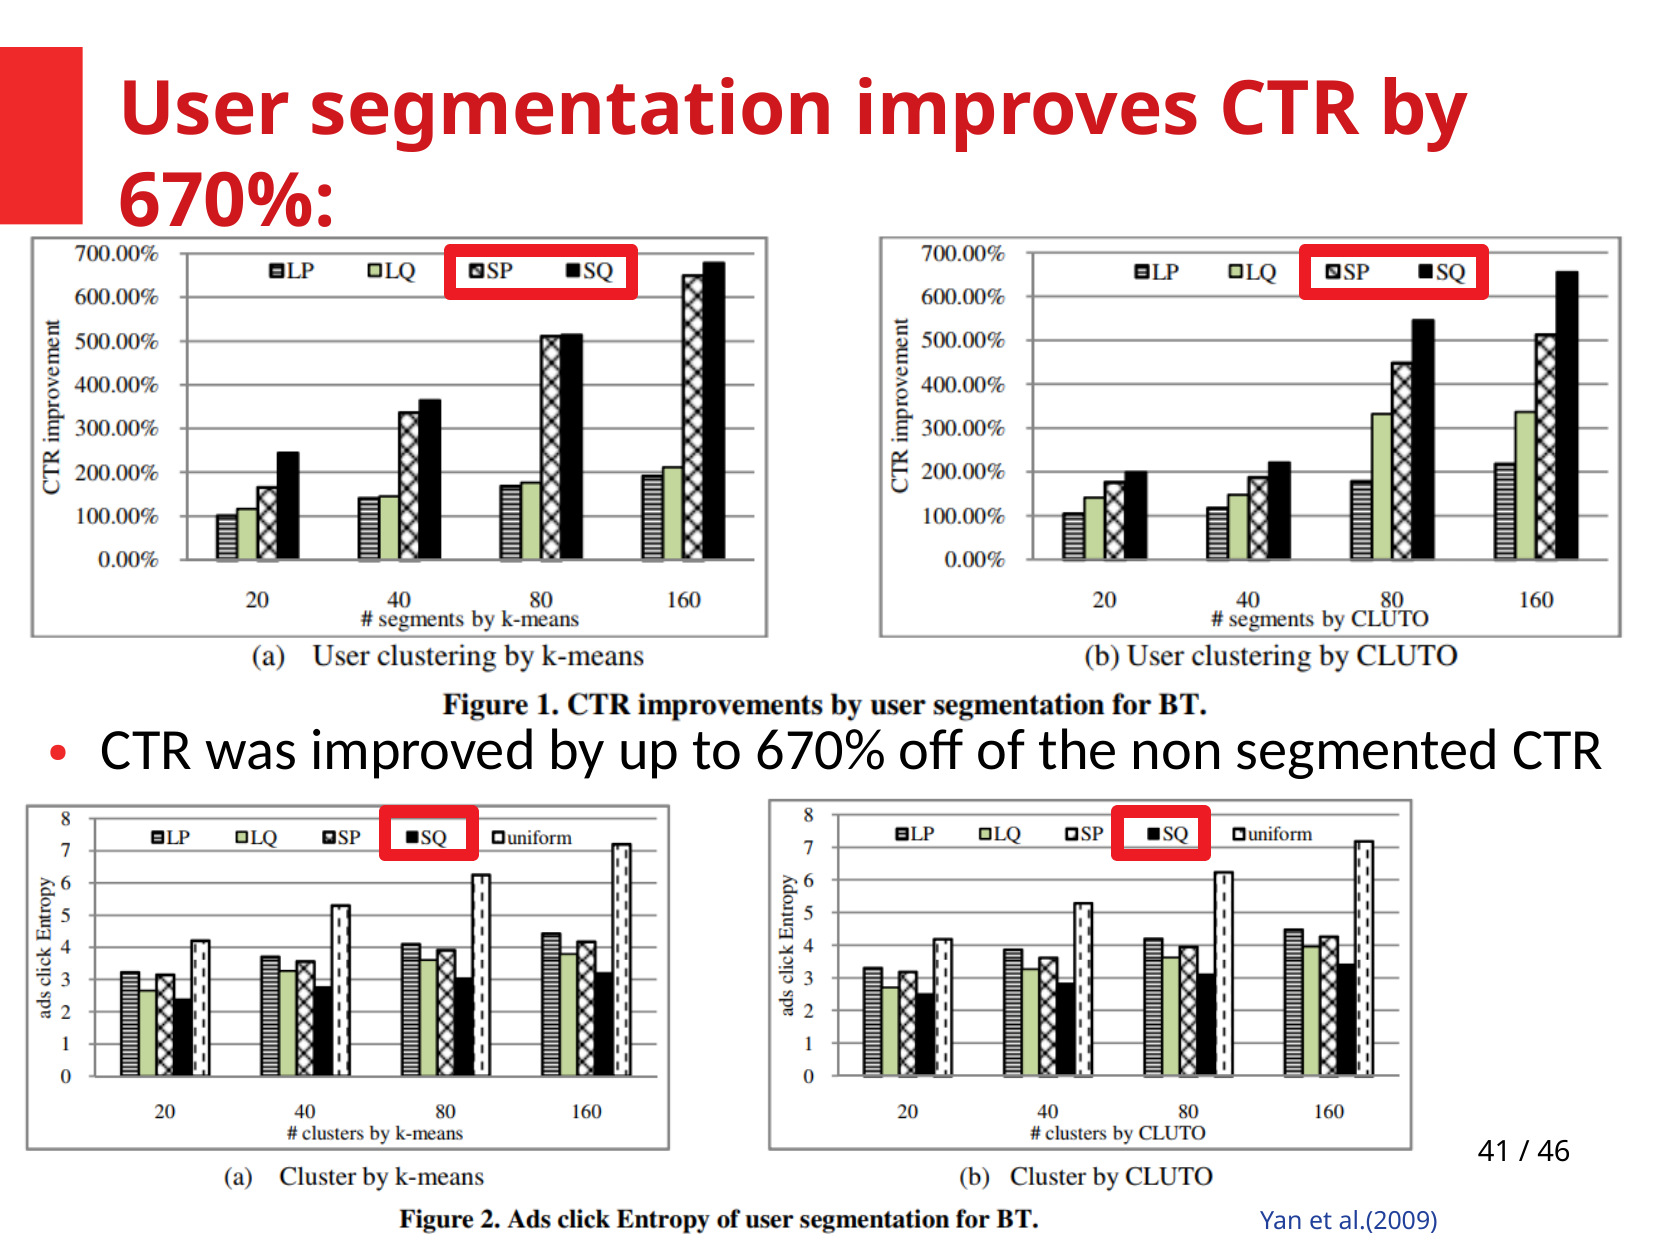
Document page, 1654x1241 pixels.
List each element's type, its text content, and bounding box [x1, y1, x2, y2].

text_box Yan et al.(2009) [1245, 1195, 1516, 1240]
picture [11, 794, 1426, 1239]
title User segmentation improves CTR by 670%: [118, 49, 1571, 228]
list CTR was improved by up to 670% off of the non segmented CTR [30, 726, 1621, 811]
picture [23, 228, 1632, 726]
